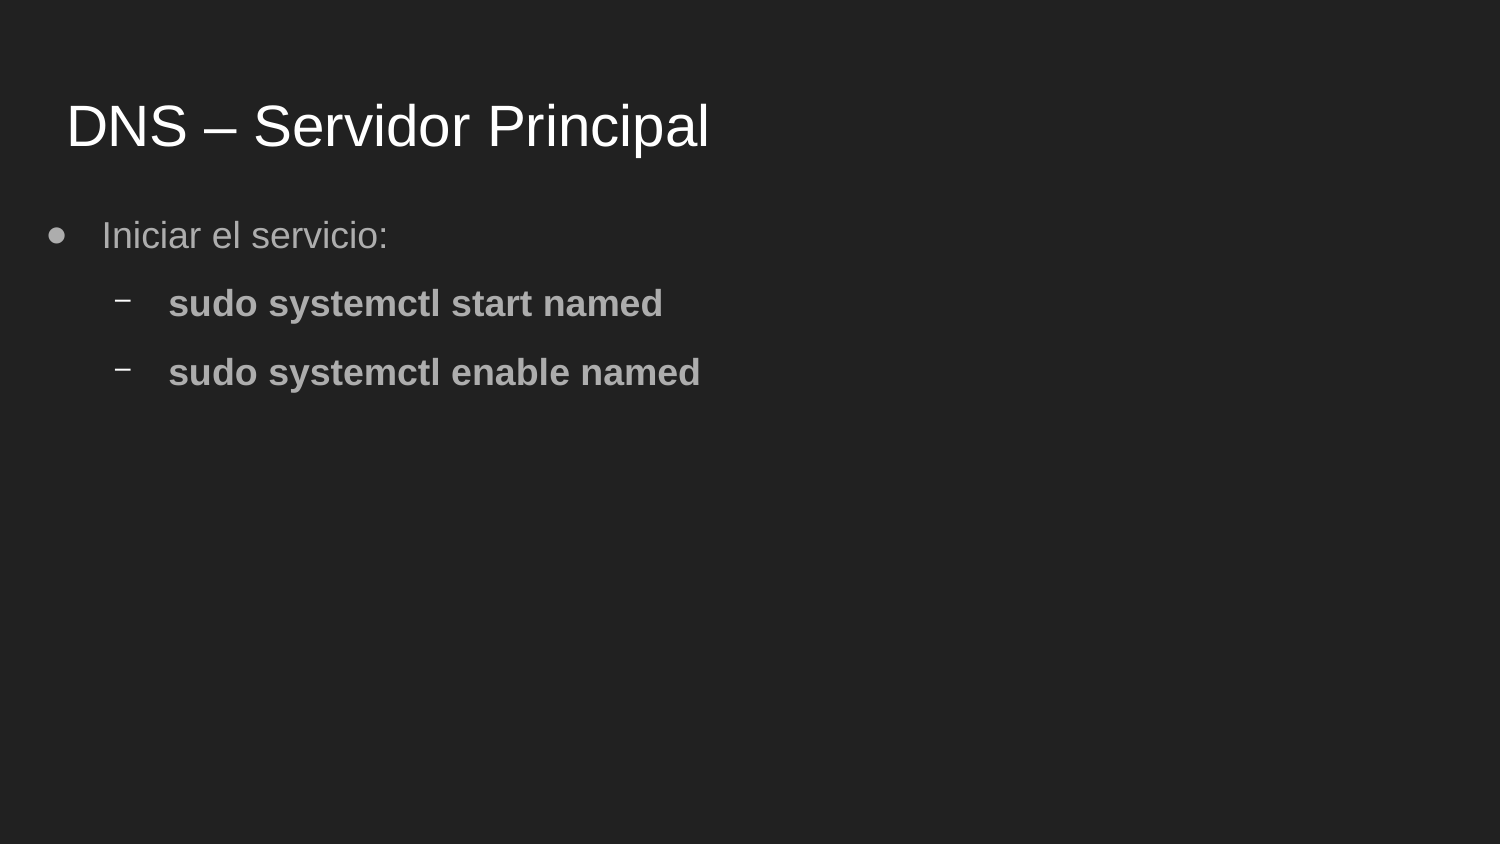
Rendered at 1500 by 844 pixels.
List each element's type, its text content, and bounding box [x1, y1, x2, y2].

title DNS – Servidor Principal [51, 72, 1449, 167]
list Iniciar el servicio: sudo systemctl start named sudo systemctl enable named [11, 189, 1469, 750]
